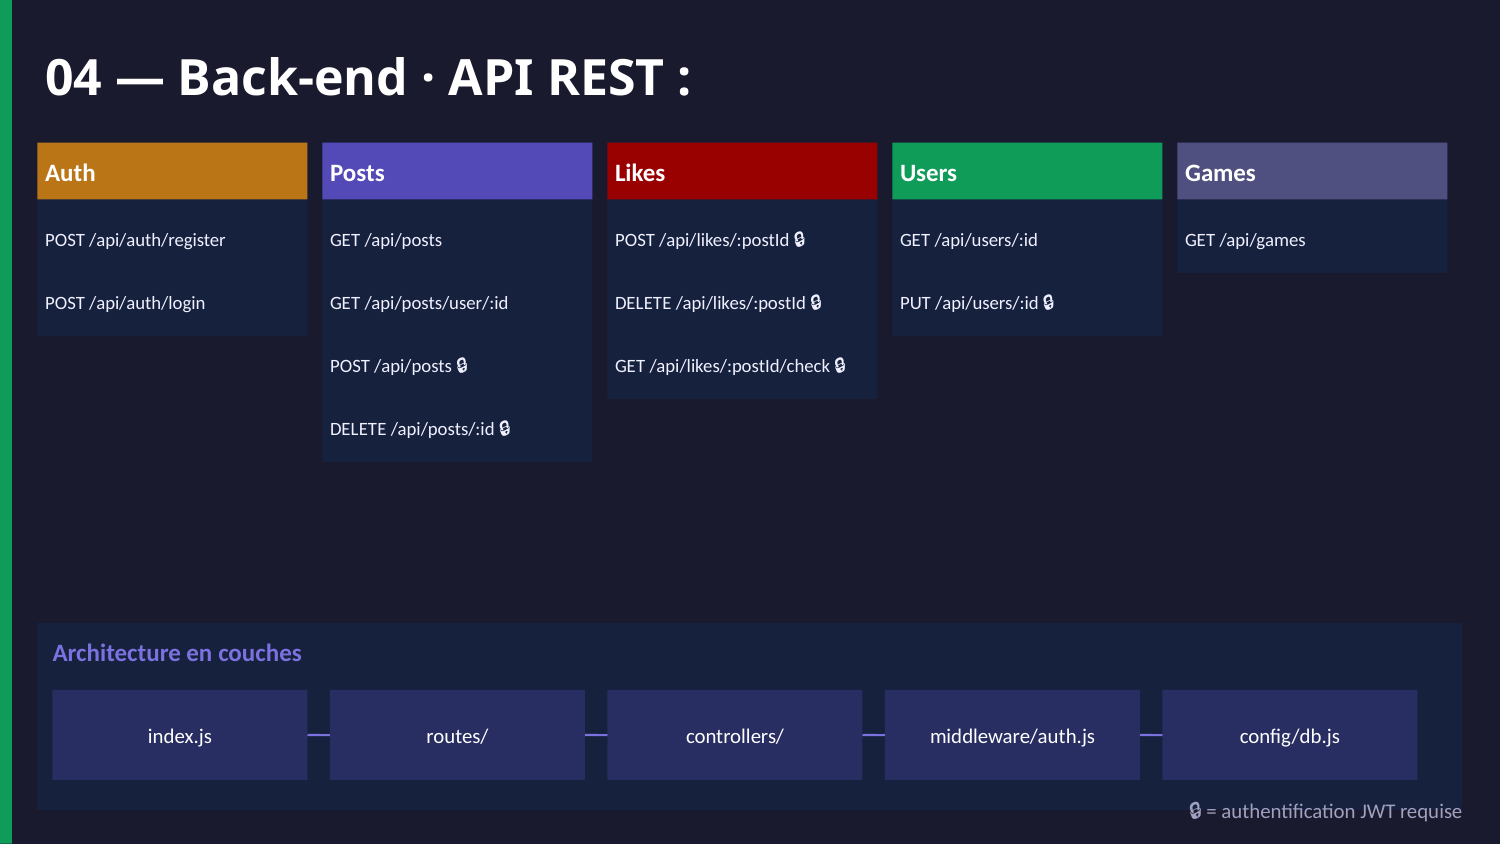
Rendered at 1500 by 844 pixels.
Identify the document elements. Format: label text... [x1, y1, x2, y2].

text_box routes/ [329, 689, 585, 780]
text_box GET /api/posts [329, 213, 585, 266]
text_box [1177, 142, 1448, 273]
text_box Games [1184, 142, 1440, 200]
text_box GET /api/users/:id [899, 213, 1155, 266]
text_box config/db.js [1162, 689, 1418, 780]
text_box [37, 142, 308, 336]
text_box [322, 142, 593, 462]
text_box Likes [614, 142, 870, 200]
text_box Posts [329, 142, 585, 200]
text_box GET /api/posts/user/:id [329, 276, 585, 329]
text_box GET /api/games [1184, 213, 1440, 266]
text_box [37, 622, 1463, 810]
text_box DELETE /api/posts/:id 🔒 [329, 401, 585, 455]
text_box DELETE /api/likes/:postId 🔒 [614, 276, 870, 329]
text_box 04 — Back-end · API REST : [44, 29, 1455, 120]
text_box controllers/ [607, 689, 863, 780]
text_box GET /api/likes/:postId/check 🔒 [614, 338, 870, 392]
text_box PUT /api/users/:id 🔒 [899, 276, 1155, 329]
text_box middleware/auth.js [884, 689, 1140, 780]
text_box [607, 142, 878, 399]
text_box POST /api/posts 🔒 [329, 338, 585, 392]
text_box POST /api/likes/:postId 🔒 [614, 213, 870, 266]
text_box 🔒 = authentification JWT requise [1050, 787, 1463, 833]
text_box index.js [52, 689, 308, 780]
text_box Auth [44, 142, 300, 200]
text_box [892, 142, 1163, 336]
text_box Users [899, 142, 1155, 200]
text_box [0, 0, 12, 844]
text_box POST /api/auth/login [44, 276, 300, 329]
text_box Architecture en couches [52, 625, 653, 678]
text_box POST /api/auth/register [44, 213, 300, 266]
